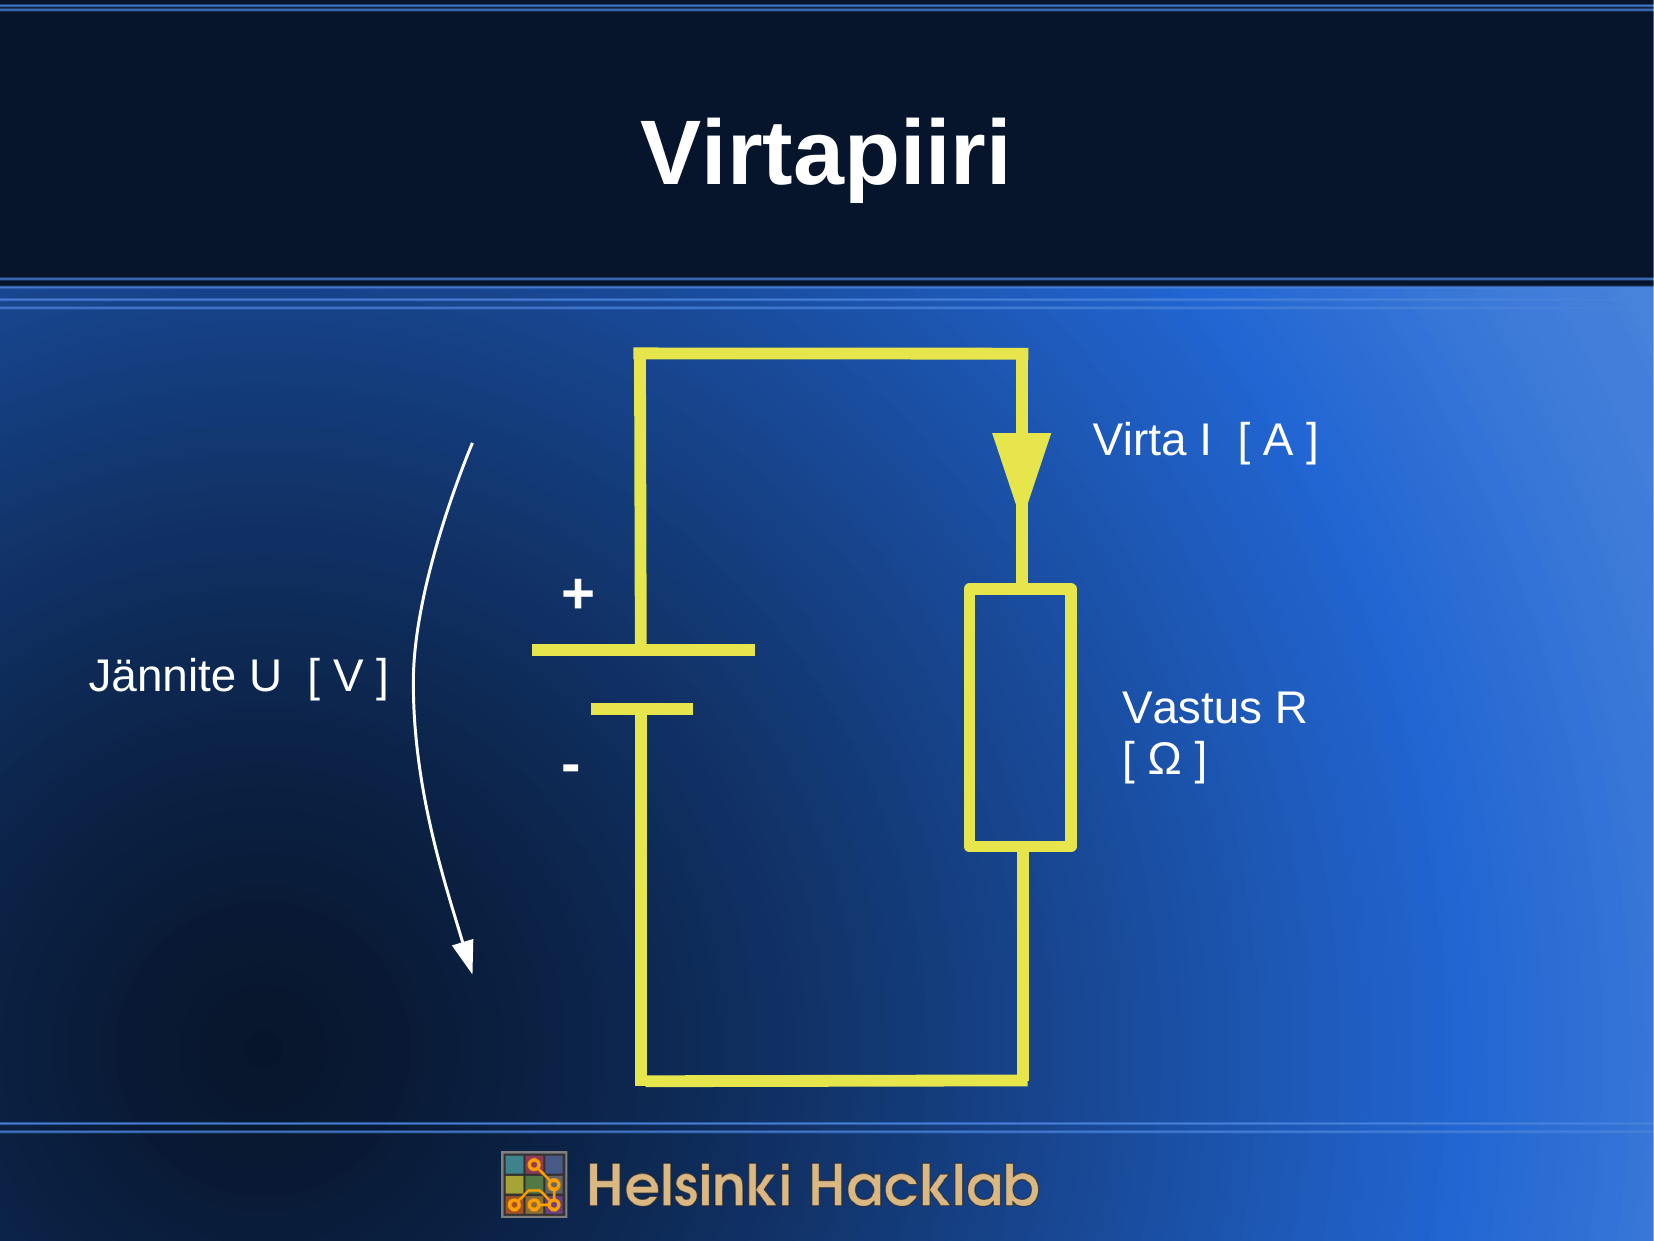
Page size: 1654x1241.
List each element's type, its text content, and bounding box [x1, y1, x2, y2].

text_box Jännite U [ V ] [88, 649, 414, 707]
title Virtapiiri [82, 49, 1571, 257]
text_box + [561, 561, 621, 650]
text_box Vastus R [ Ω ] [1122, 681, 1418, 739]
picture [0, 0, 1654, 1241]
text_box Virta I [ A ] [1092, 413, 1359, 470]
text_box - [561, 730, 621, 798]
